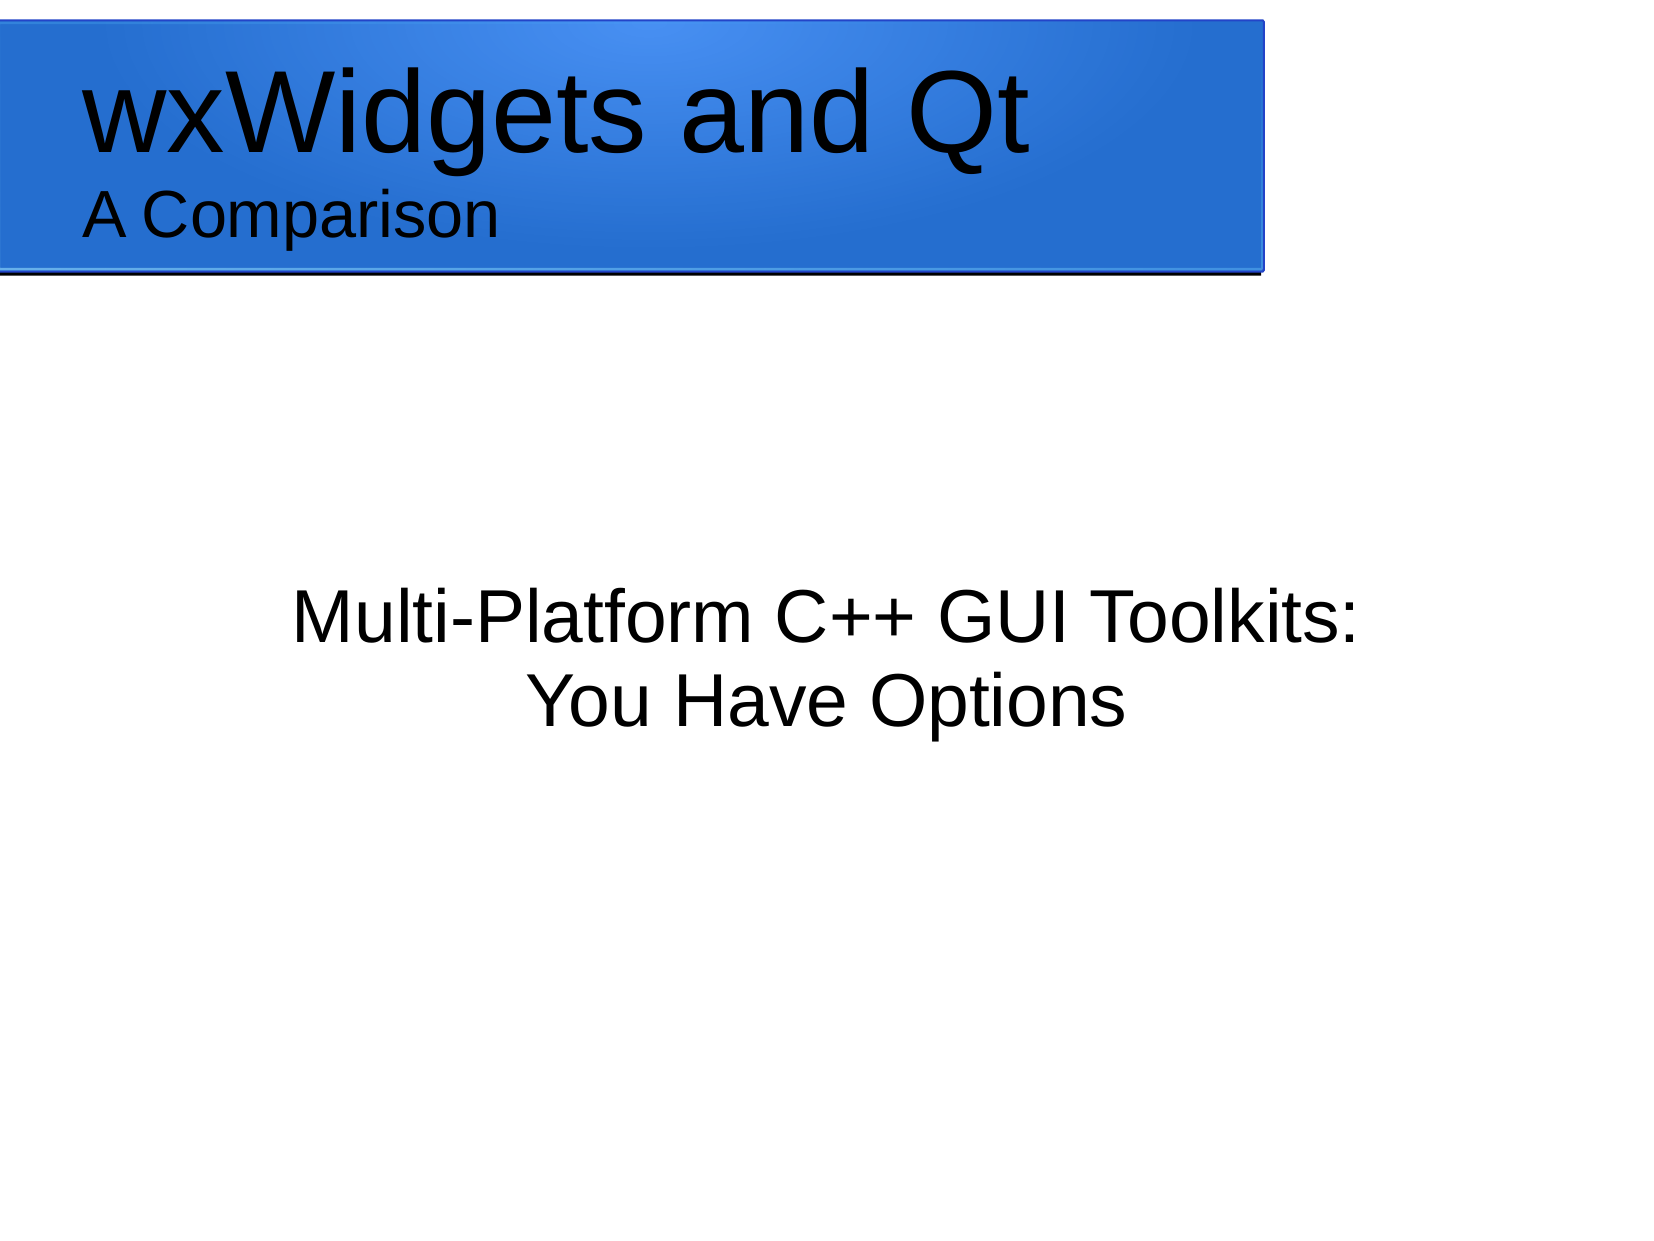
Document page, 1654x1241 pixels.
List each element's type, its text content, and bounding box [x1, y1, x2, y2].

subtitle Multi-Platform C++ GUI Toolkits: You Have Options [82, 299, 1571, 1019]
title wxWidgets and Qt A Comparison [82, 46, 1235, 253]
